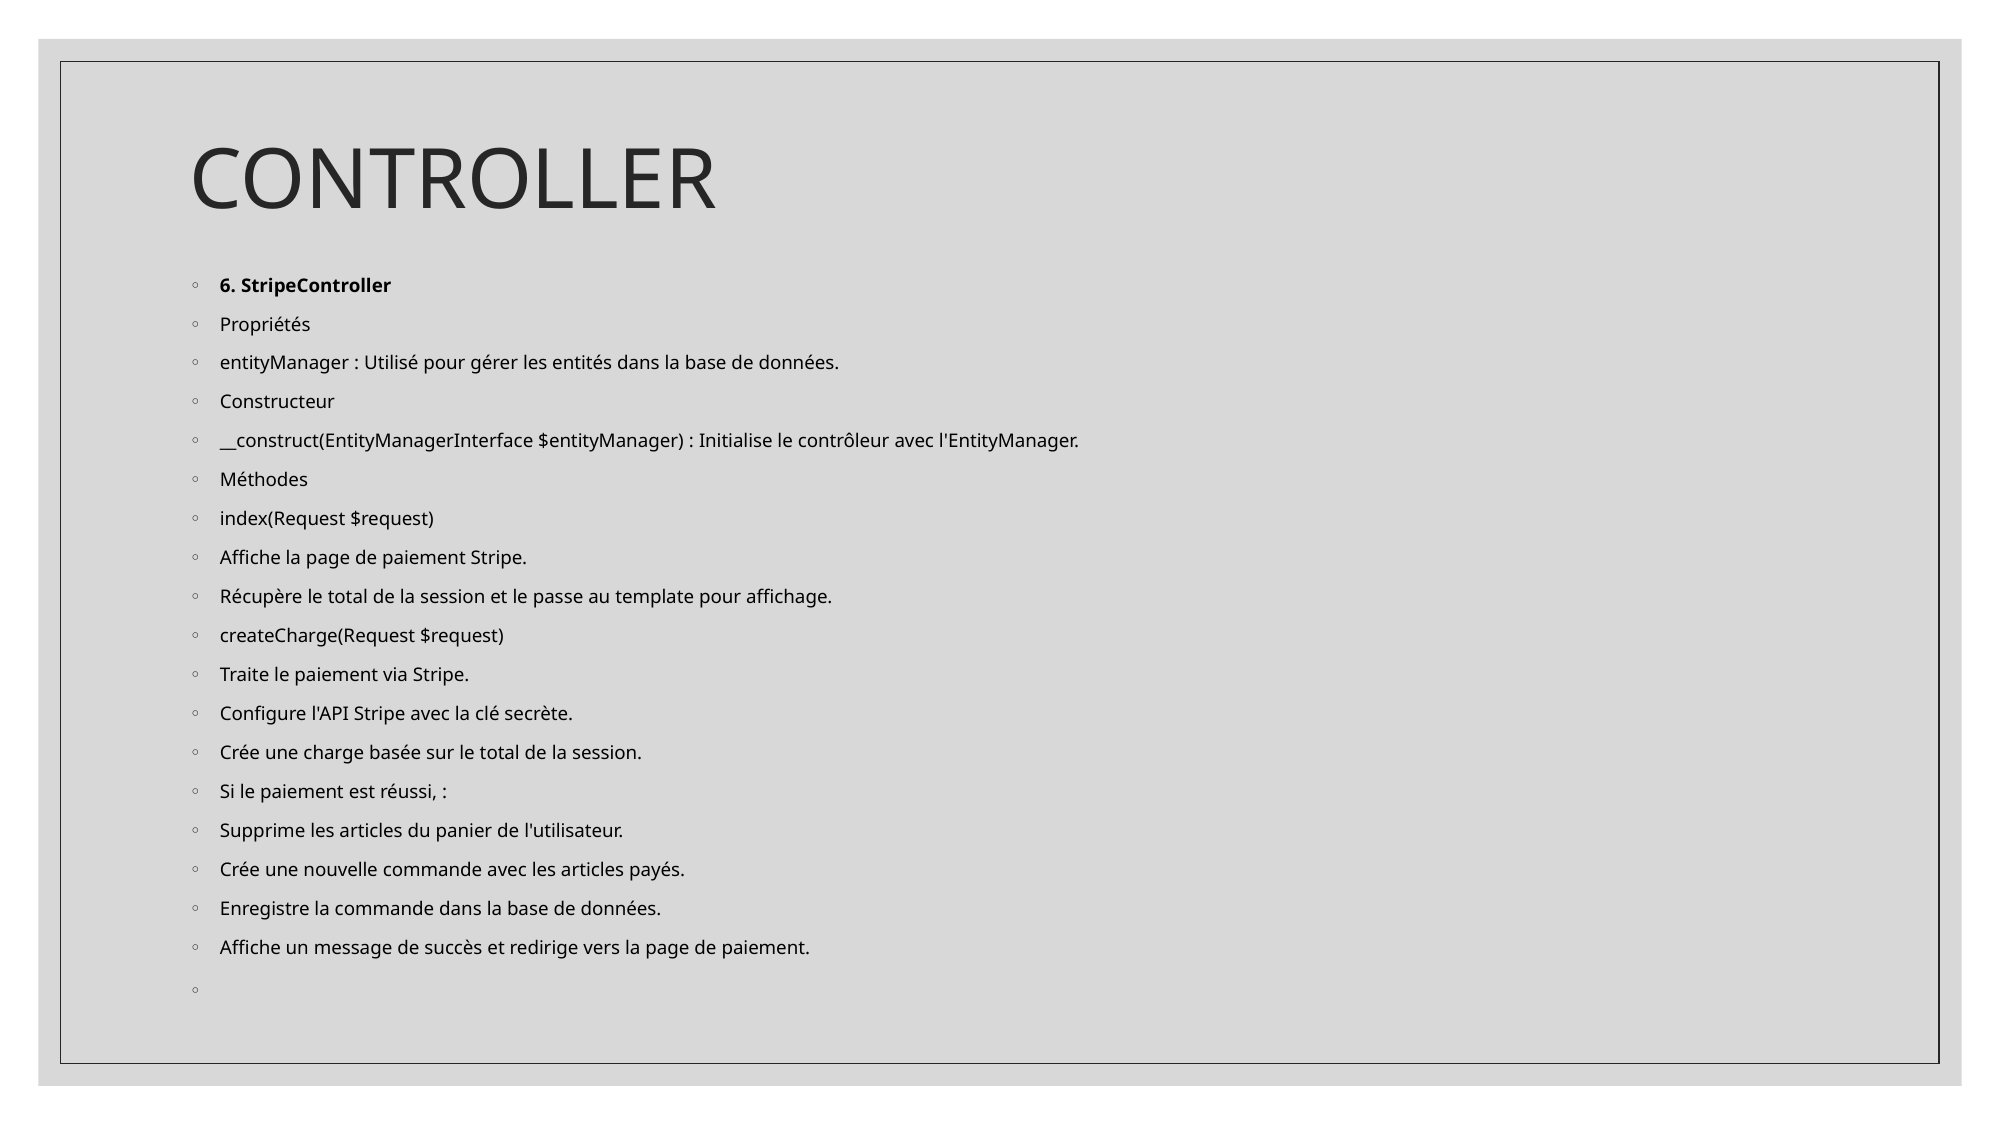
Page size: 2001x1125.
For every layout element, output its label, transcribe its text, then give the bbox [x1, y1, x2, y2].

title CONTROLLER [174, 105, 1825, 258]
list 6. StripeController Propriétés entityManager : Utilisé pour gérer les entités dans la base de données. Constructeur __construct(EntityManagerInterface $entityManager) : Initialise le contrôleur avec l'EntityManager. Méthodes index(Request $request) Affiche la page de paiement Stripe. Récupère le total de la session et le passe au template pour affichage. createCharge(Request $request) Traite le paiement via Stripe. Configure l'API Stripe avec la clé secrète. Crée une charge basée sur le total de la session. Si le paiement est réussi, : Supprime les articles du panier de l'utilisateur. Crée une nouvelle commande avec les articles payés. Enregistre la commande dans la base de données. Affiche un message de succès et redirige vers la page de paiement. [174, 268, 1825, 977]
